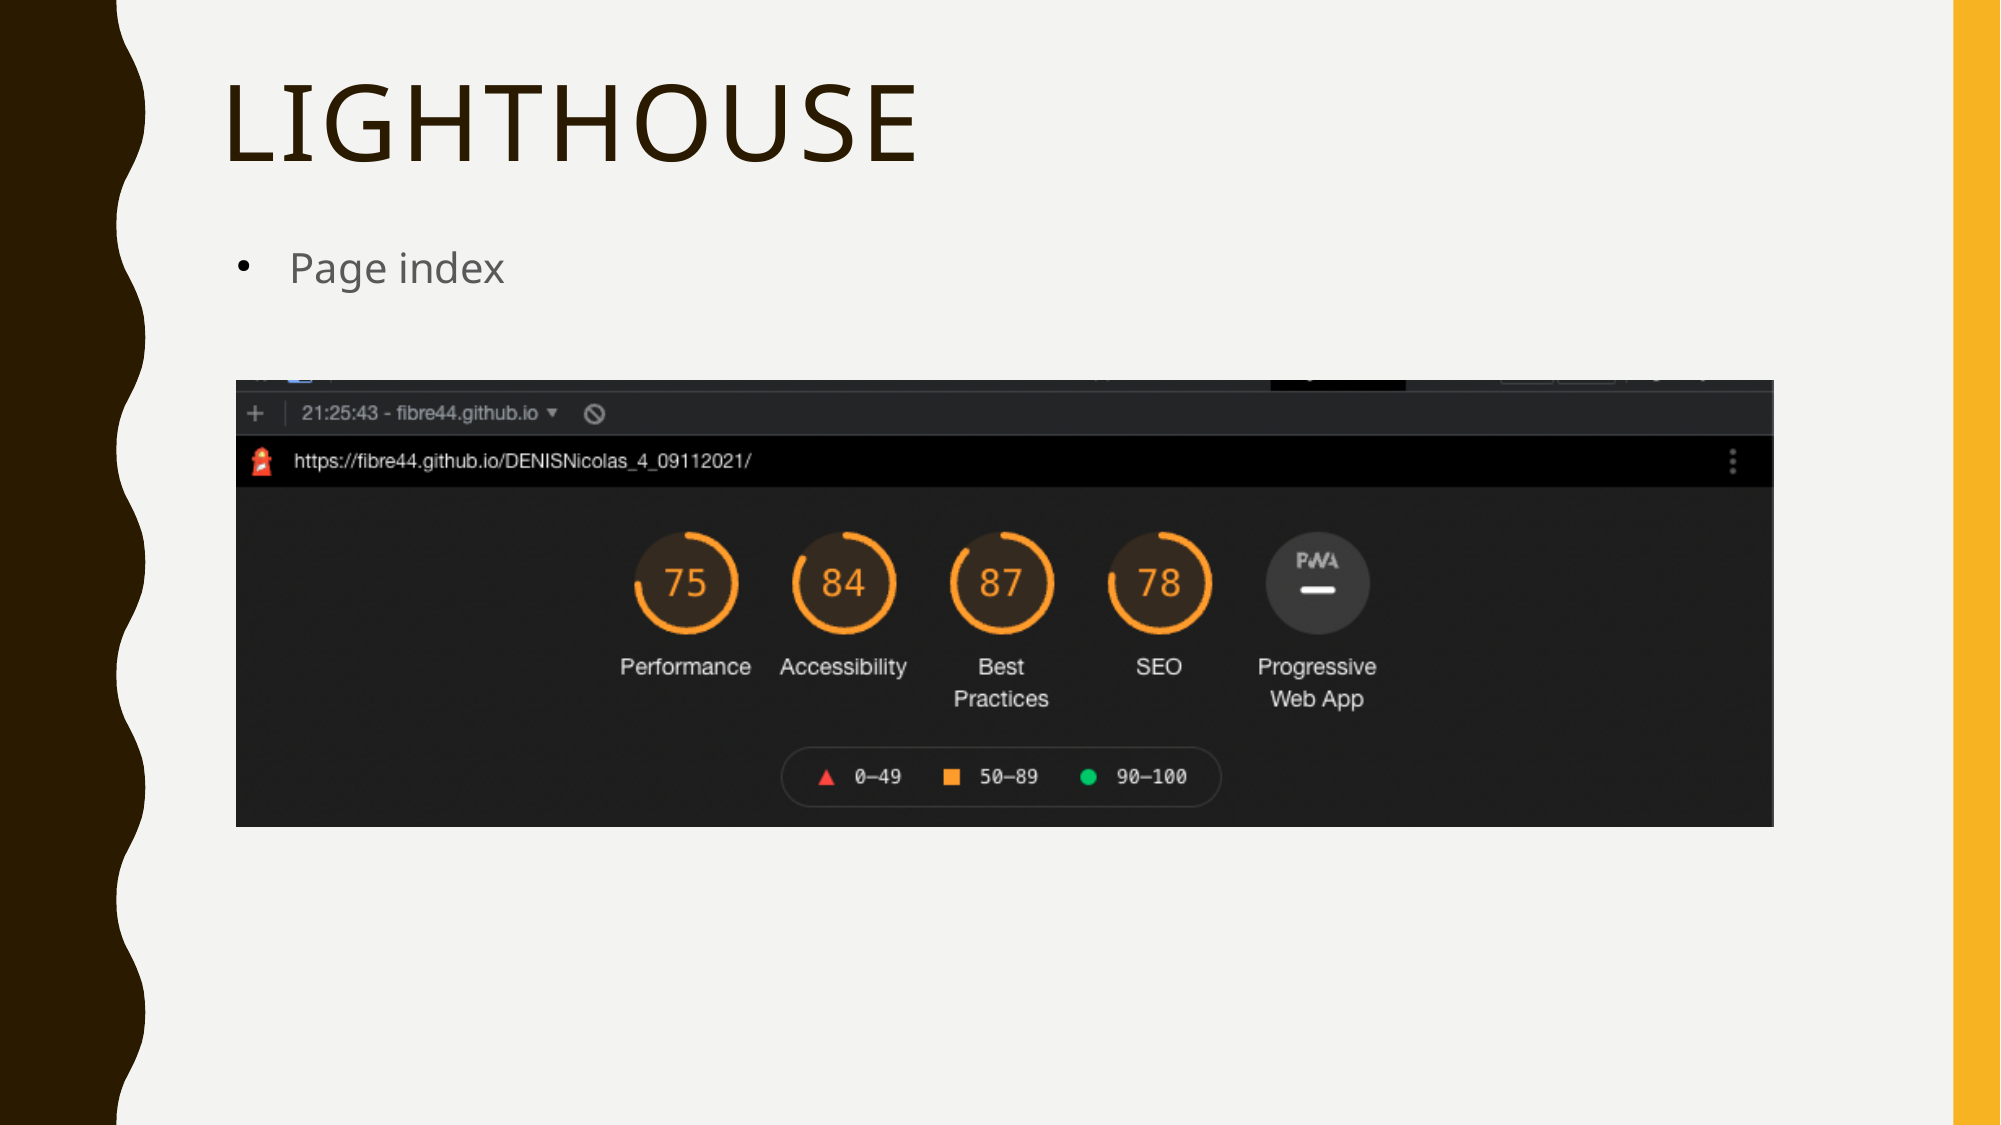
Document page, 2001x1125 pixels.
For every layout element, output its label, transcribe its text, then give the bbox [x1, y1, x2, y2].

list Page index [218, 237, 1034, 502]
title Lighthouse [205, 62, 1875, 308]
picture [236, 380, 1774, 827]
